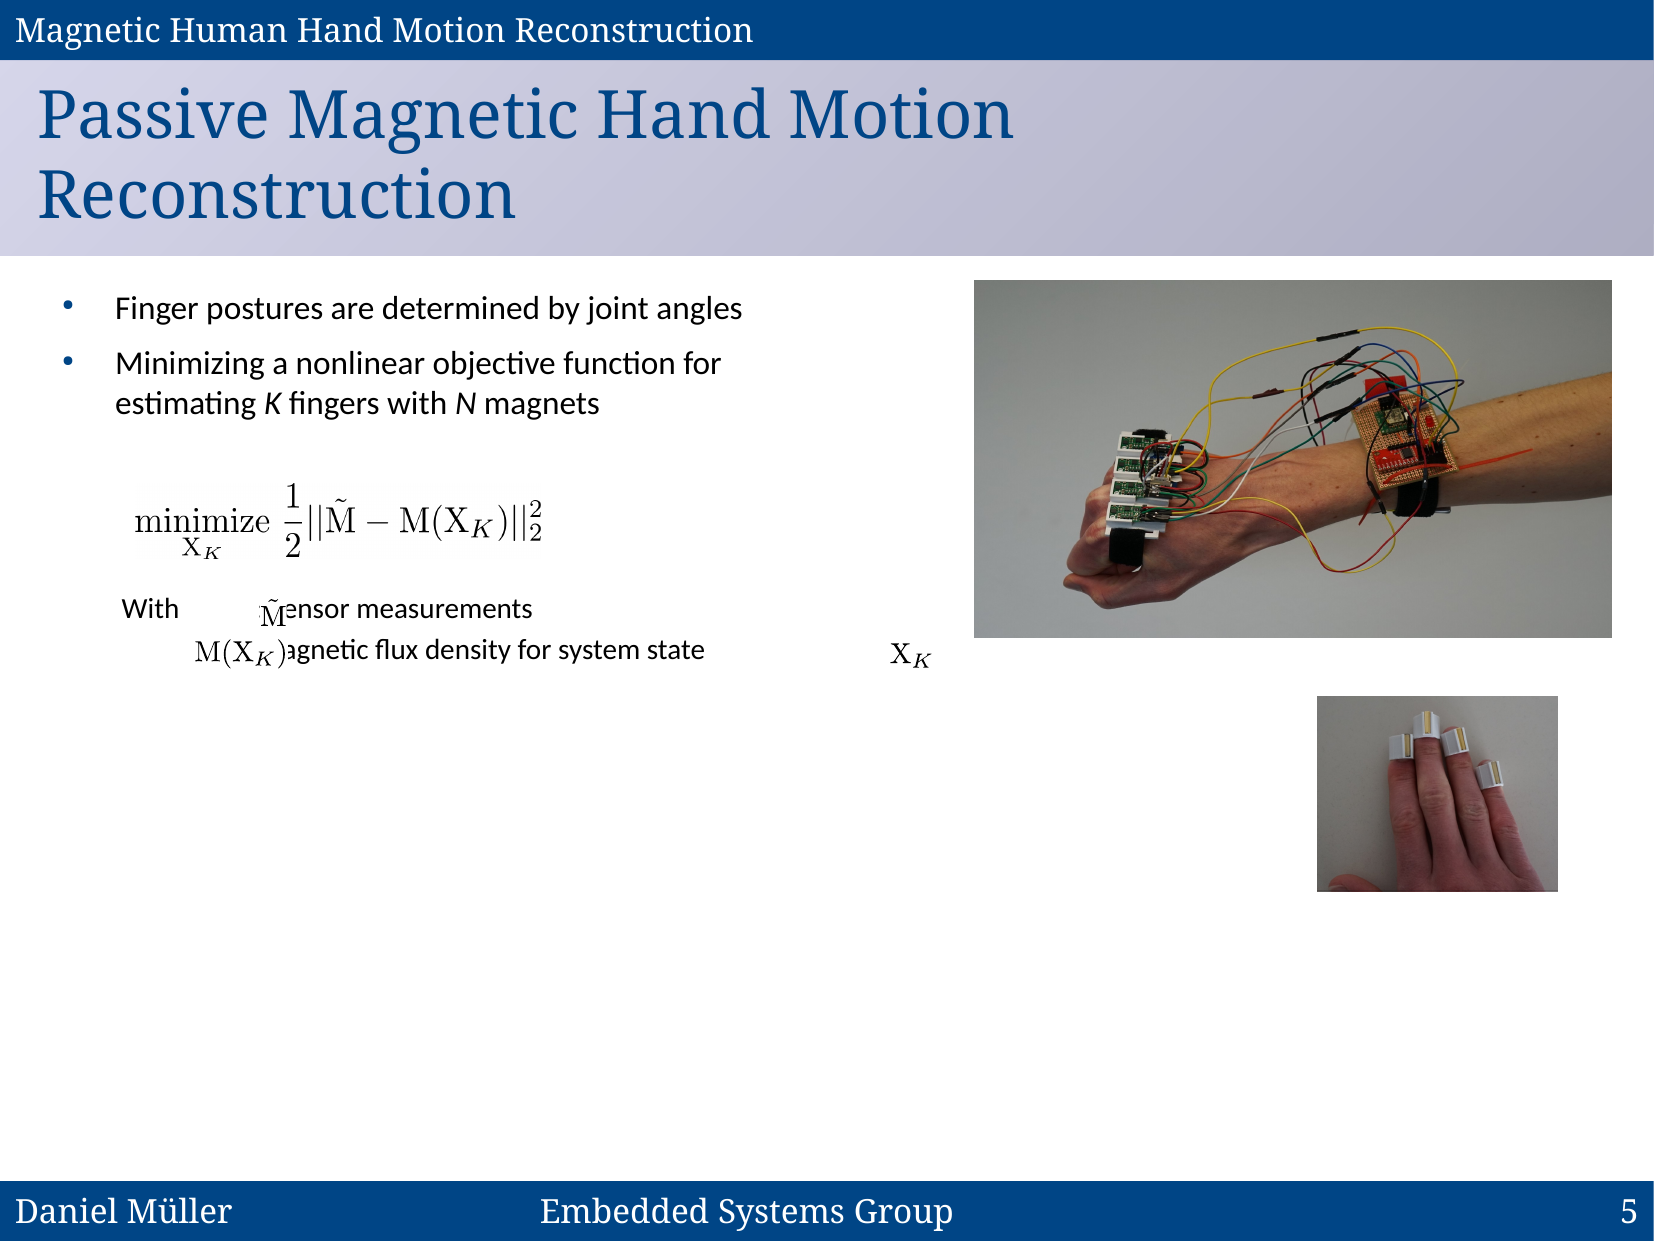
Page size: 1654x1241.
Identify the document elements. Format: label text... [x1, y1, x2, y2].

picture [974, 280, 1612, 638]
picture [135, 483, 541, 559]
picture [1317, 696, 1558, 893]
text_box [259, 599, 287, 626]
list Finger postures are determined by joint angles Minimizing a nonlinear objective function for estimating K fingers with N magnets [44, 280, 871, 589]
text_box [889, 643, 933, 668]
text_box With : sensor measurements : magnetic flux density for system state [106, 588, 933, 680]
text_box [194, 639, 288, 669]
title Passive Magnetic Hand Motion Reconstruction [37, 47, 1411, 256]
